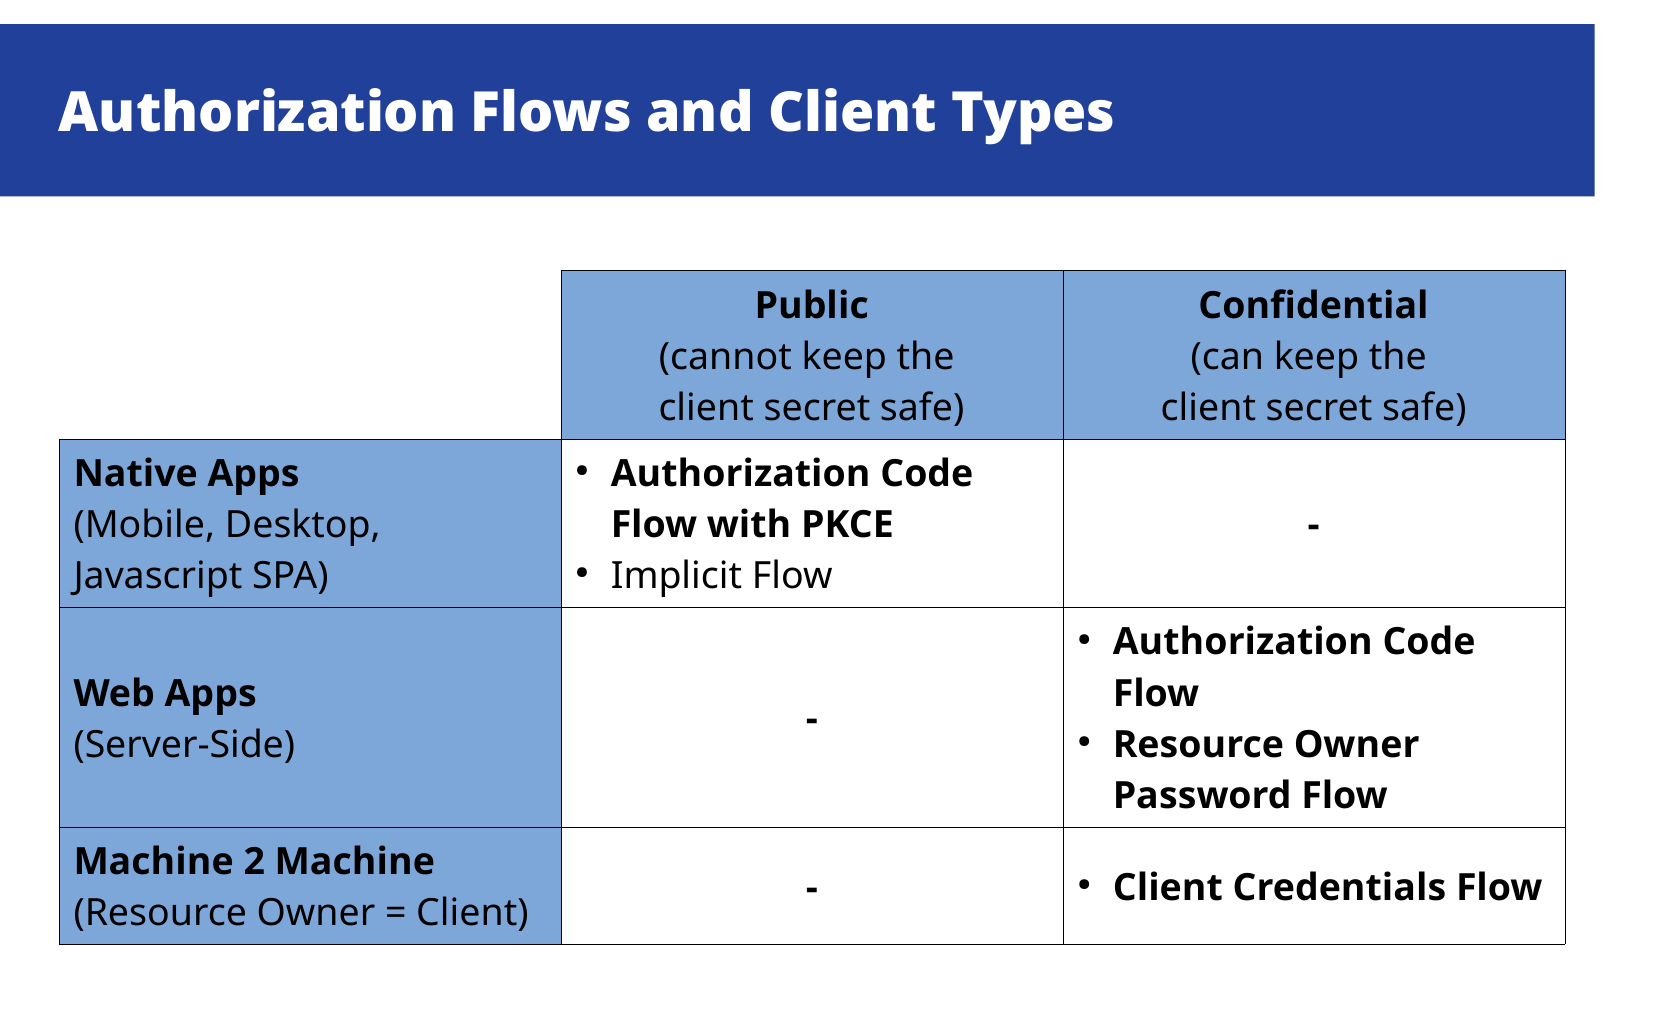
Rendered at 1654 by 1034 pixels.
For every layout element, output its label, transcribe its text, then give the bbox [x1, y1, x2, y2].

table_cell Authorization Code Flow with PKCE Implicit Flow [562, 440, 1063, 607]
title Authorization Flows and Client Types [58, 48, 1595, 172]
table_header Confidential (can keep the client secret safe) [1064, 271, 1565, 439]
table_cell Authorization Code Flow Resource Owner Password Flow [1064, 608, 1565, 827]
table_cell - [562, 828, 1063, 944]
table_cell - [562, 608, 1063, 827]
table_cell - [1064, 440, 1565, 607]
table_cell Native Apps (Mobile, Desktop, Javascript SPA) [60, 440, 561, 607]
table_cell Client Credentials Flow [1064, 828, 1565, 944]
table_cell Machine 2 Machine (Resource Owner = Client) [60, 828, 561, 944]
table_header [60, 271, 561, 439]
table_header Public (cannot keep the client secret safe) [562, 271, 1063, 439]
table_cell Web Apps (Server-Side) [60, 608, 561, 827]
